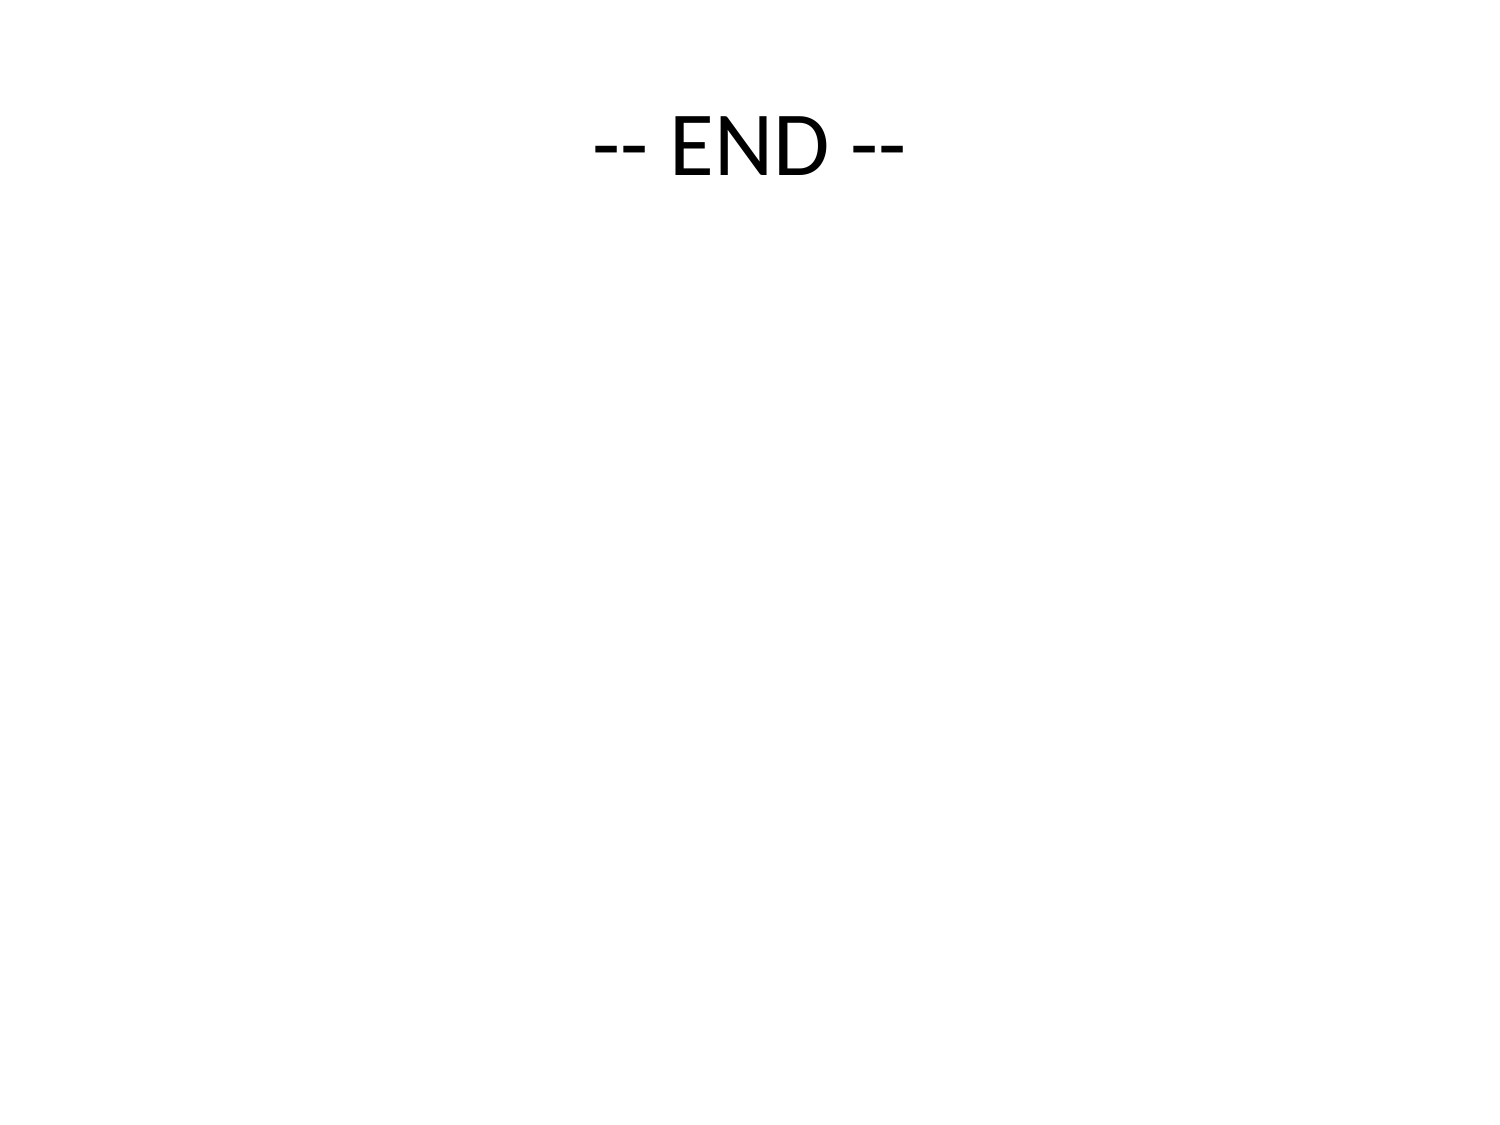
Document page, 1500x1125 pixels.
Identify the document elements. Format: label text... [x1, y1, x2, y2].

title -- END -- [75, 45, 1425, 233]
